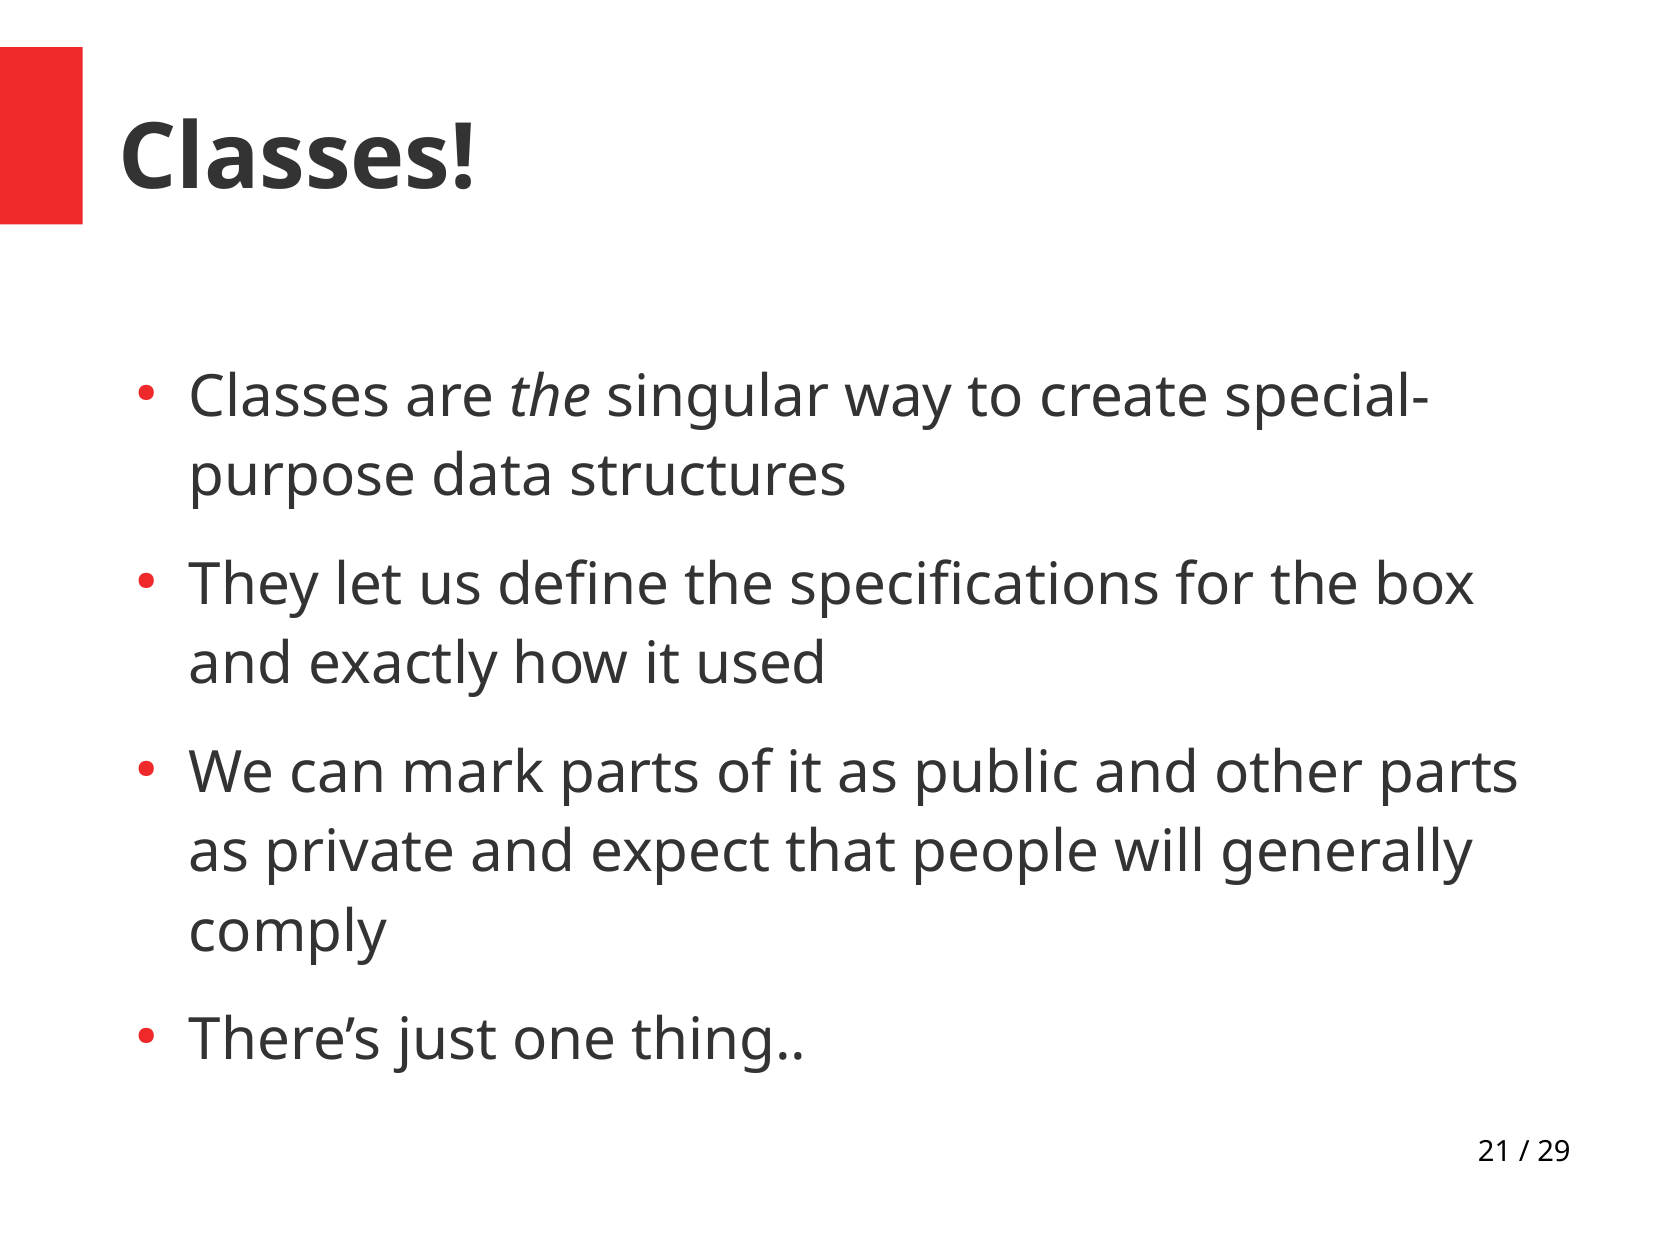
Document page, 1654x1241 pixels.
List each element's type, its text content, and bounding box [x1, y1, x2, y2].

title Classes! [118, 49, 1571, 257]
list Classes are the singular way to create special-purpose data structures They let us define the specifications for the box and exactly how it used We can mark parts of it as public and other parts as private and expect that people will generally comply There’s just one thing.. [118, 354, 1536, 1074]
